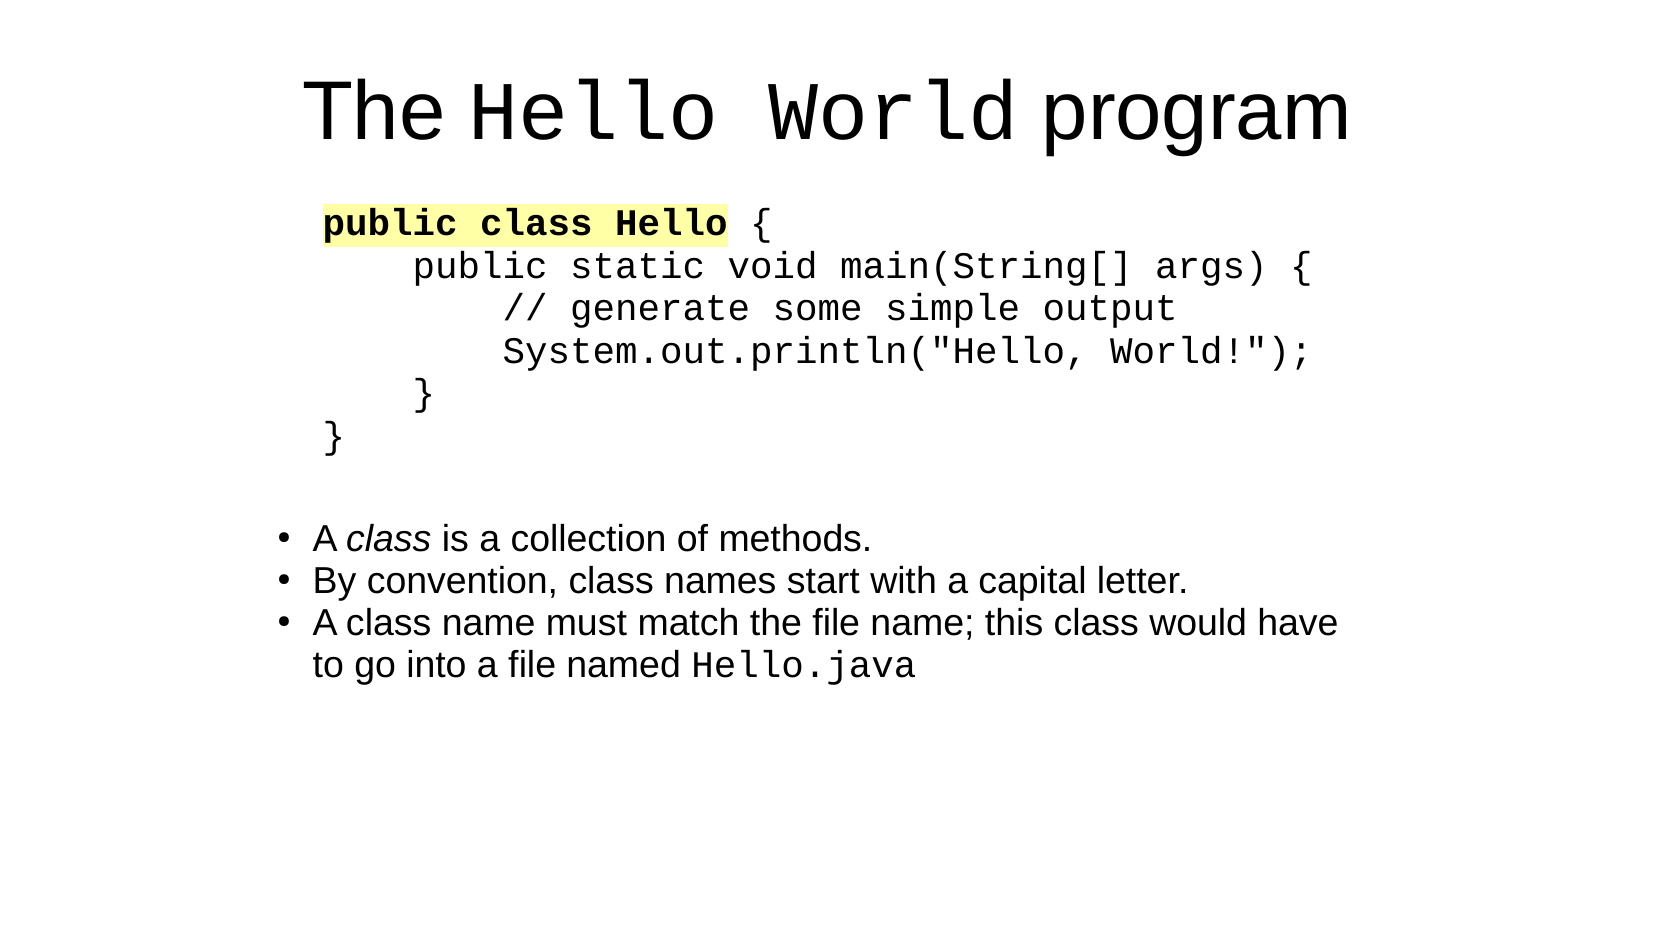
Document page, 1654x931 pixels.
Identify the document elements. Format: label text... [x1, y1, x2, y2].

text_box public class Hello { public static void main(String[] args) { // generate some simple output System.out.println("Hello, World!"); } } [307, 196, 1328, 510]
text_box A class is a collection of methods. By convention, class names start with a capital letter. A class name must match the file name; this class would have to go into a file named Hello.java [262, 510, 1388, 697]
title The Hello World program [82, 37, 1571, 193]
